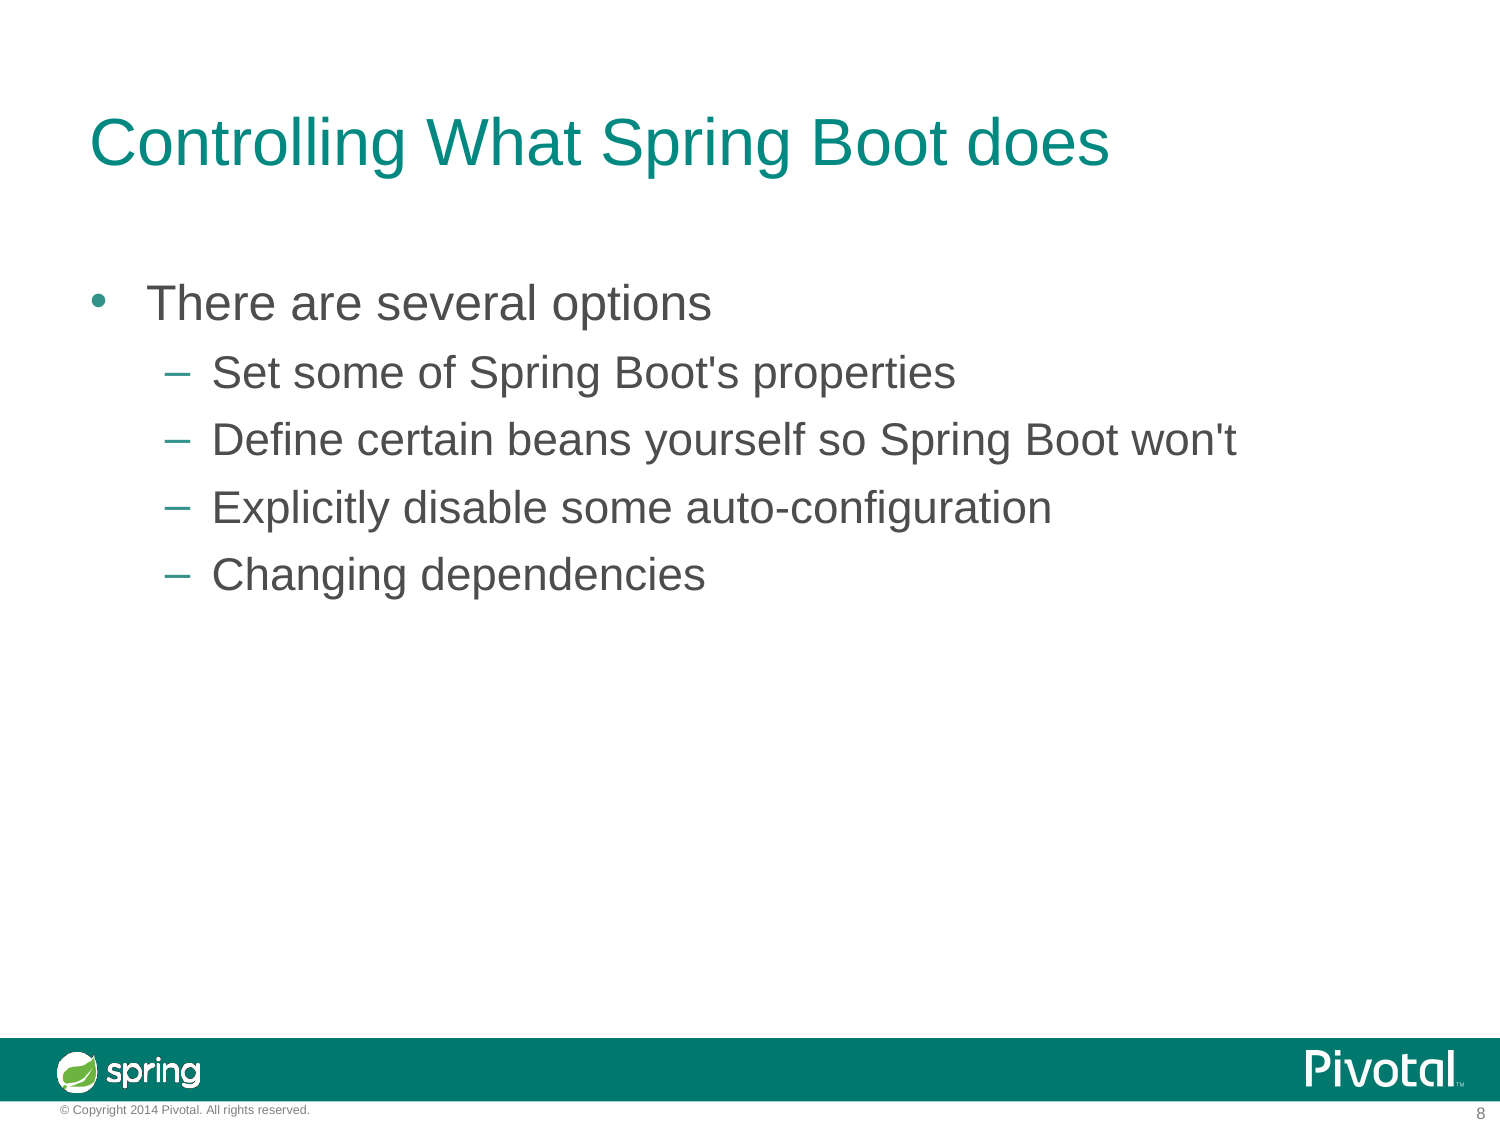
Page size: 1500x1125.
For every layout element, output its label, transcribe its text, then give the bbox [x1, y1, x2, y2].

picture [32, 1041, 210, 1103]
picture [1306, 1050, 1464, 1087]
title Controlling What Spring Boot does [75, 45, 1426, 233]
list There are several options Set some of Spring Boot's properties Define certain beans yourself so Spring Boot won't Explicitly disable some auto-configuration Changing dependencies [75, 262, 1426, 931]
